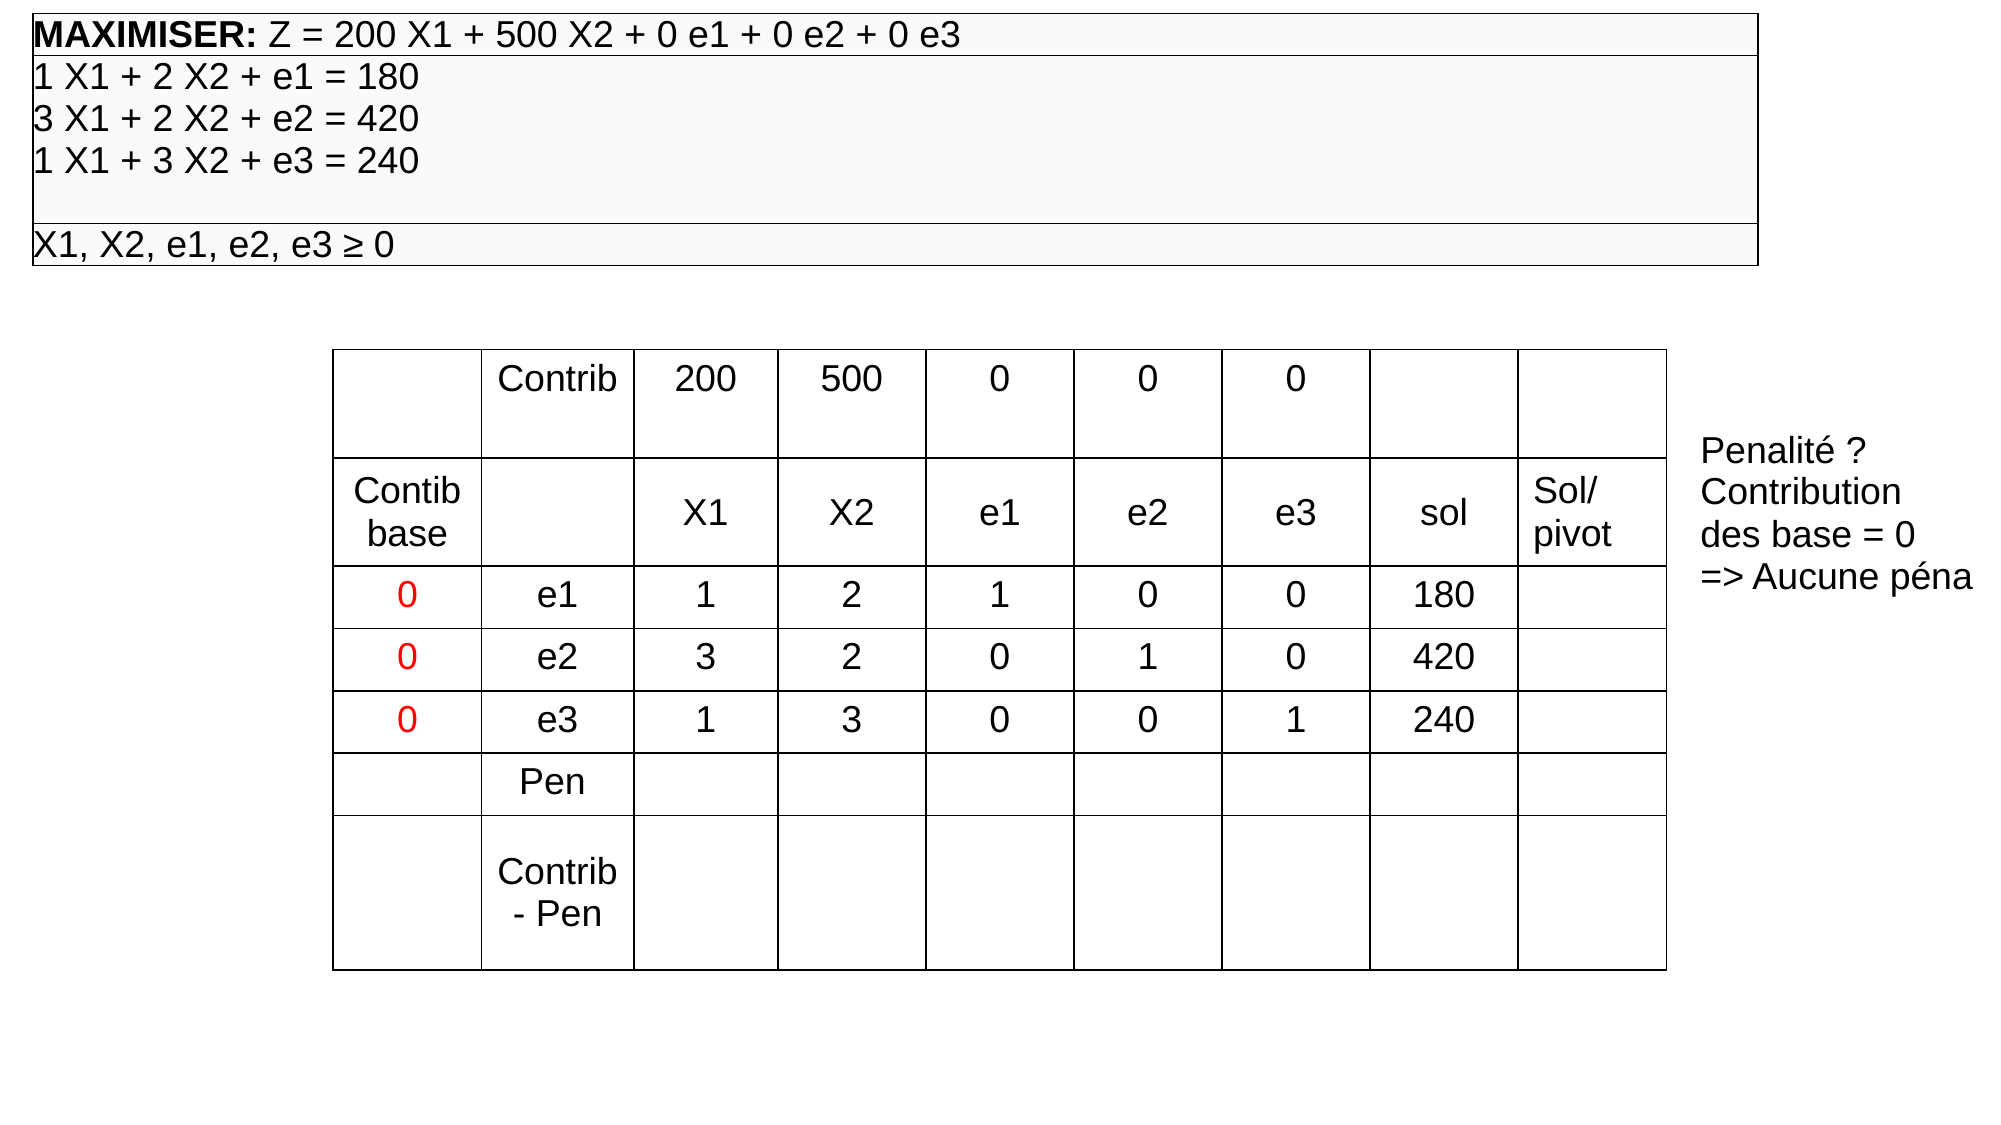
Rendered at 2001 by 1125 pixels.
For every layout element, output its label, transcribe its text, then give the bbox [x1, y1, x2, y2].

table_cell [1075, 754, 1221, 815]
table_header Contrib [482, 350, 633, 457]
table_cell 180 [1371, 567, 1517, 628]
table_cell 1 [1075, 629, 1221, 690]
table_cell [1519, 692, 1666, 752]
table_cell 1 [635, 567, 777, 628]
table_cell e1 [927, 459, 1073, 565]
table_cell Pen [482, 754, 633, 815]
table_cell 0 [334, 567, 481, 628]
table_cell 0 [334, 629, 481, 690]
table_cell X2 [779, 459, 925, 565]
table_header [1519, 350, 1666, 457]
table_cell 0 [334, 692, 481, 752]
table_cell [1519, 816, 1666, 969]
table_cell [334, 816, 481, 969]
table_cell [927, 816, 1073, 969]
table_cell [635, 816, 777, 969]
table_cell [635, 754, 777, 815]
table_cell 3 [635, 629, 777, 690]
table_cell [1519, 567, 1666, 628]
table_cell [482, 459, 633, 565]
table_cell 2 [779, 567, 925, 628]
table_cell 3 [779, 692, 925, 752]
table_cell [779, 754, 925, 815]
table_header 0 [1223, 350, 1369, 457]
table_cell 240 [1371, 692, 1517, 752]
table_cell [927, 754, 1073, 815]
table_cell e2 [1075, 459, 1221, 565]
table_cell sol [1371, 459, 1517, 565]
table_cell [1371, 816, 1517, 969]
table_cell 1 [927, 567, 1073, 628]
table_cell Contrib - Pen [482, 816, 633, 969]
table_cell 0 [927, 629, 1073, 690]
table_cell e1 [482, 567, 633, 628]
table_header [334, 350, 481, 457]
table_cell [1519, 754, 1666, 815]
text_box Penalité ? Contribution des base = 0 => Aucune péna [1685, 421, 1988, 605]
table_header 0 [1075, 350, 1221, 457]
table_cell [1371, 754, 1517, 815]
table_header MAXIMISER: Z = 200 X1 + 500 X2 + 0 e1 + 0 e2 + 0 e3 [34, 14, 1757, 55]
table_cell 1 [635, 692, 777, 752]
table_cell [1223, 816, 1369, 969]
table_cell [1519, 629, 1666, 690]
table_cell 0 [1223, 567, 1369, 628]
table_cell e3 [1223, 459, 1369, 565]
table_cell e2 [482, 629, 633, 690]
table_cell X1, X2, e1, e2, e3 ≥ 0 [34, 224, 1757, 265]
table_header 500 [779, 350, 925, 457]
table_cell [1075, 816, 1221, 969]
table_header [1371, 350, 1517, 457]
table_cell [334, 754, 481, 815]
table_cell [779, 816, 925, 969]
table_cell e3 [482, 692, 633, 752]
table_cell X1 [635, 459, 777, 565]
table_cell 0 [1223, 629, 1369, 690]
table_cell 0 [1075, 567, 1221, 628]
table_cell 0 [1075, 692, 1221, 752]
table_cell 1 [1223, 692, 1369, 752]
table_cell [1223, 754, 1369, 815]
table_cell 1 X1 + 2 X2 + e1 = 180 3 X1 + 2 X2 + e2 = 420 1 X1 + 3 X2 + e3 = 240 [34, 56, 1757, 223]
table_cell 0 [927, 692, 1073, 752]
table_cell Contib base [334, 459, 481, 565]
table_cell Sol/pivot [1519, 459, 1666, 565]
table_header 0 [927, 350, 1073, 457]
table_cell 2 [779, 629, 925, 690]
table_cell 420 [1371, 629, 1517, 690]
table_header 200 [635, 350, 777, 457]
